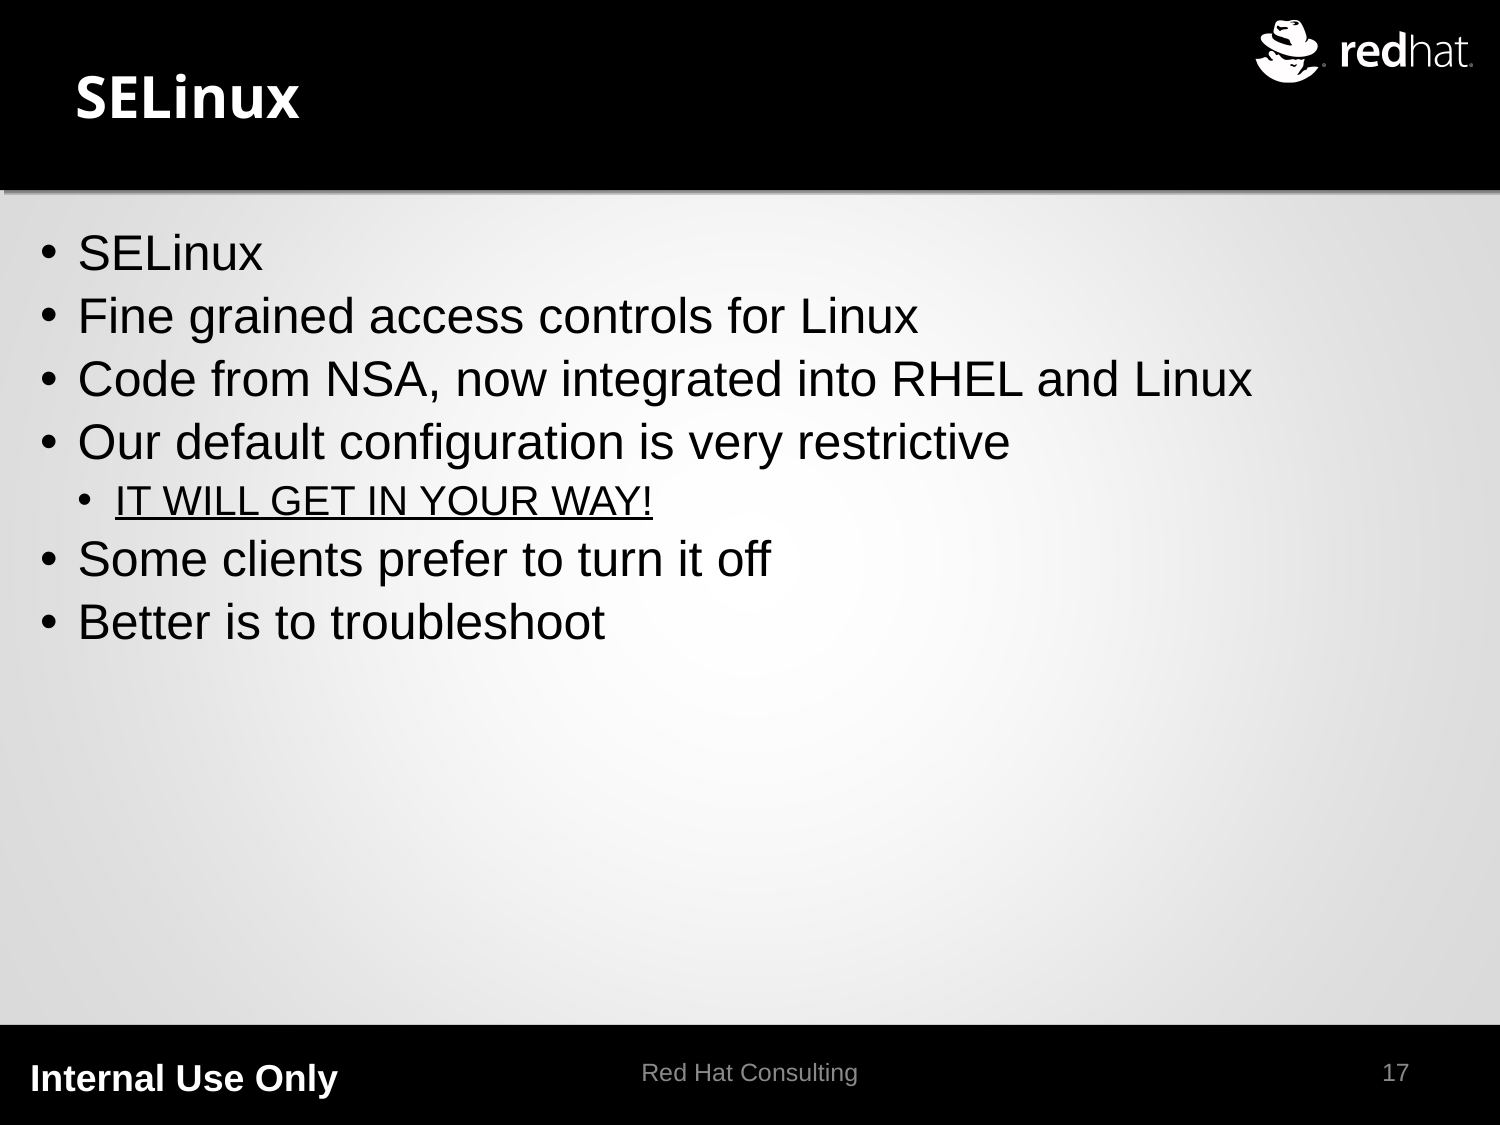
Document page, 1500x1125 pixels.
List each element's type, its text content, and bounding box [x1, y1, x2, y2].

picture [1254, 12, 1476, 88]
title SELinux [0, 0, 1234, 191]
list SELinux Fine grained access controls for Linux Code from NSA, now integrated into RHEL and Linux Our default configuration is very restrictive IT WILL GET IN YOUR WAY! Some clients prefer to turn it off Better is to troubleshoot [24, 216, 1471, 992]
text_box Red Hat Consulting [512, 1042, 988, 1103]
picture [0, 191, 1500, 1024]
text_box <number> [1257, 1042, 1426, 1103]
